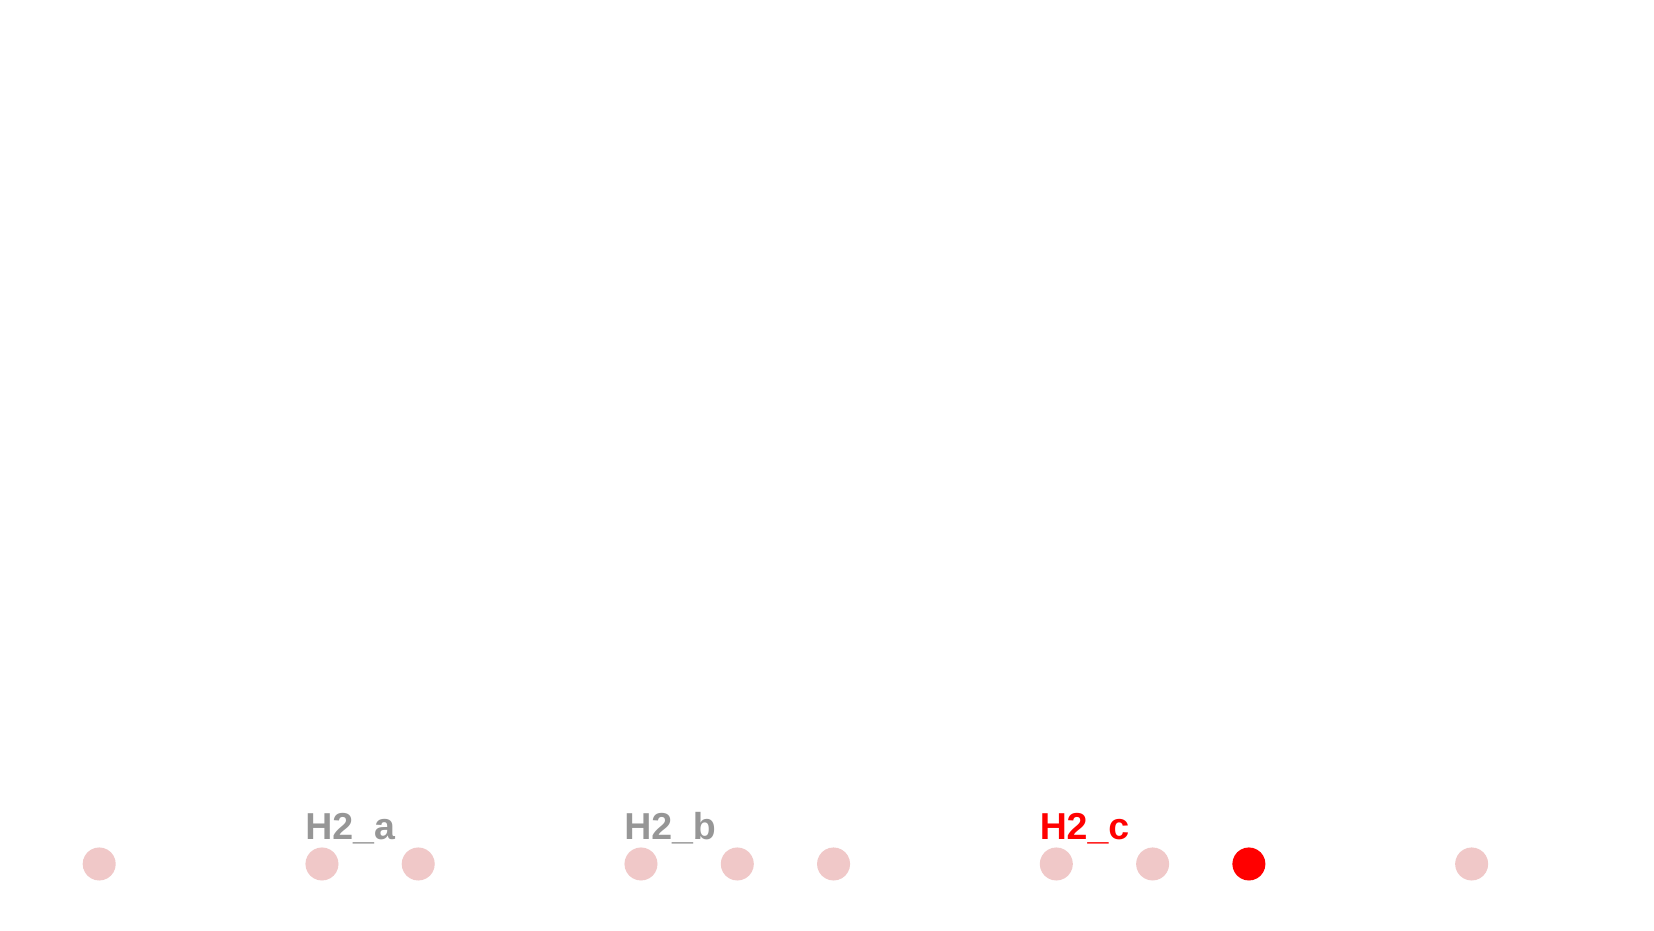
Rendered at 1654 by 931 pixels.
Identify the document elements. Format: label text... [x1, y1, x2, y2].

text_box H2_a [305, 797, 624, 848]
text_box [305, 848, 339, 881]
text_box [1455, 847, 1489, 881]
text_box [401, 847, 435, 881]
text_box [1039, 848, 1073, 881]
text_box H2_c [1039, 797, 1371, 848]
text_box [1232, 847, 1266, 881]
text_box [817, 847, 851, 881]
text_box [1136, 847, 1170, 881]
text_box H2_b [624, 797, 956, 848]
text_box [624, 848, 658, 881]
text_box [720, 847, 754, 881]
text_box [82, 847, 116, 881]
